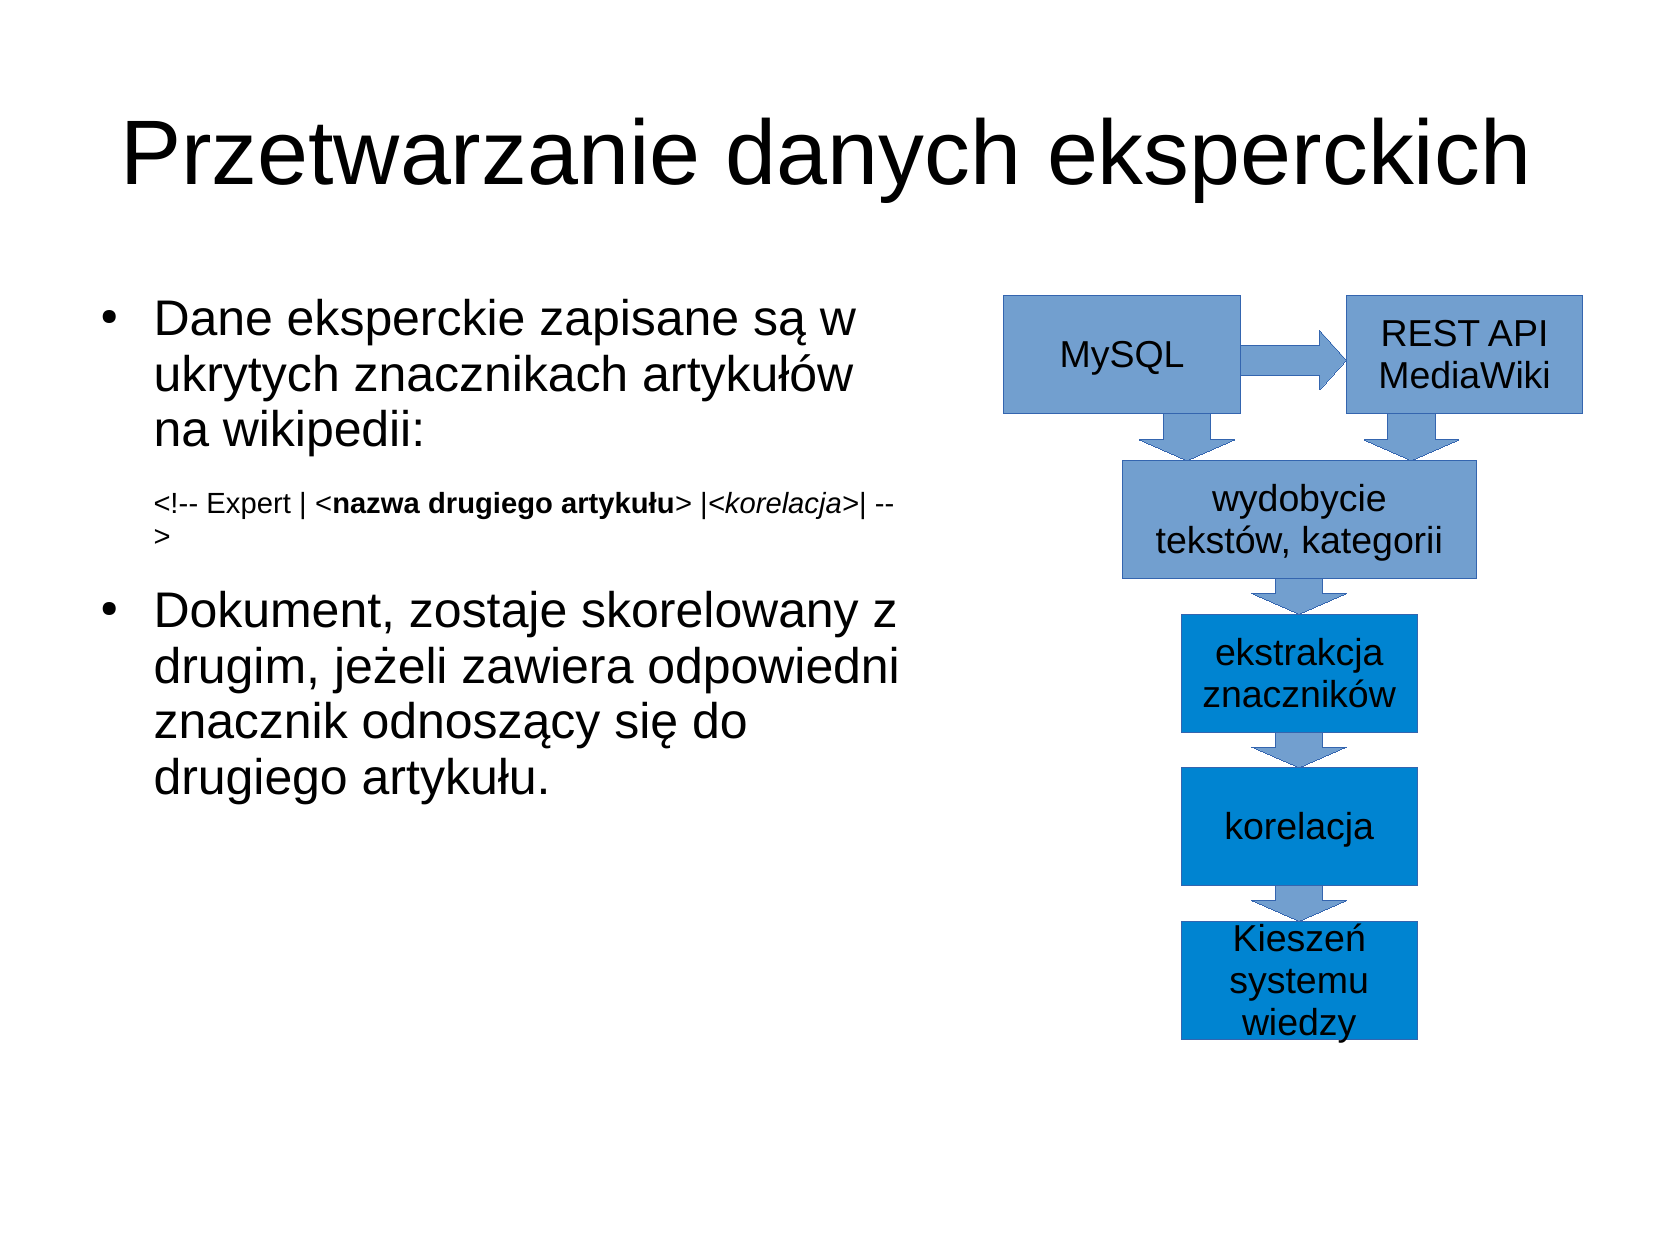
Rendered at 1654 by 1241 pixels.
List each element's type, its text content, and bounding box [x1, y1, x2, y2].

text_box MySQL [1003, 295, 1241, 414]
text_box [1251, 579, 1347, 614]
text_box korelacja [1181, 767, 1418, 886]
text_box [1240, 330, 1347, 390]
text_box [1251, 886, 1347, 921]
text_box [1251, 733, 1347, 767]
list Dane eksperckie zapisane są w ukrytych znacznikach artykułów na wikipedii: <!-- Expert | <nazwa drugiego artykułu> |<korelacja>| --> Dokument, zostaje skorelowany z drugim, jeżeli zawiera odpowiedni znacznik odnoszący się do drugiego artykułu. [82, 290, 910, 1205]
title Przetwarzanie danych eksperckich [82, 49, 1571, 257]
text_box [1364, 414, 1459, 460]
text_box [1139, 414, 1235, 460]
text_box REST API MediaWiki [1346, 295, 1583, 414]
text_box wydobycie tekstów, kategorii [1122, 460, 1477, 579]
text_box Kieszeń systemu wiedzy [1181, 921, 1418, 1040]
text_box ekstrakcja znaczników [1181, 614, 1418, 733]
